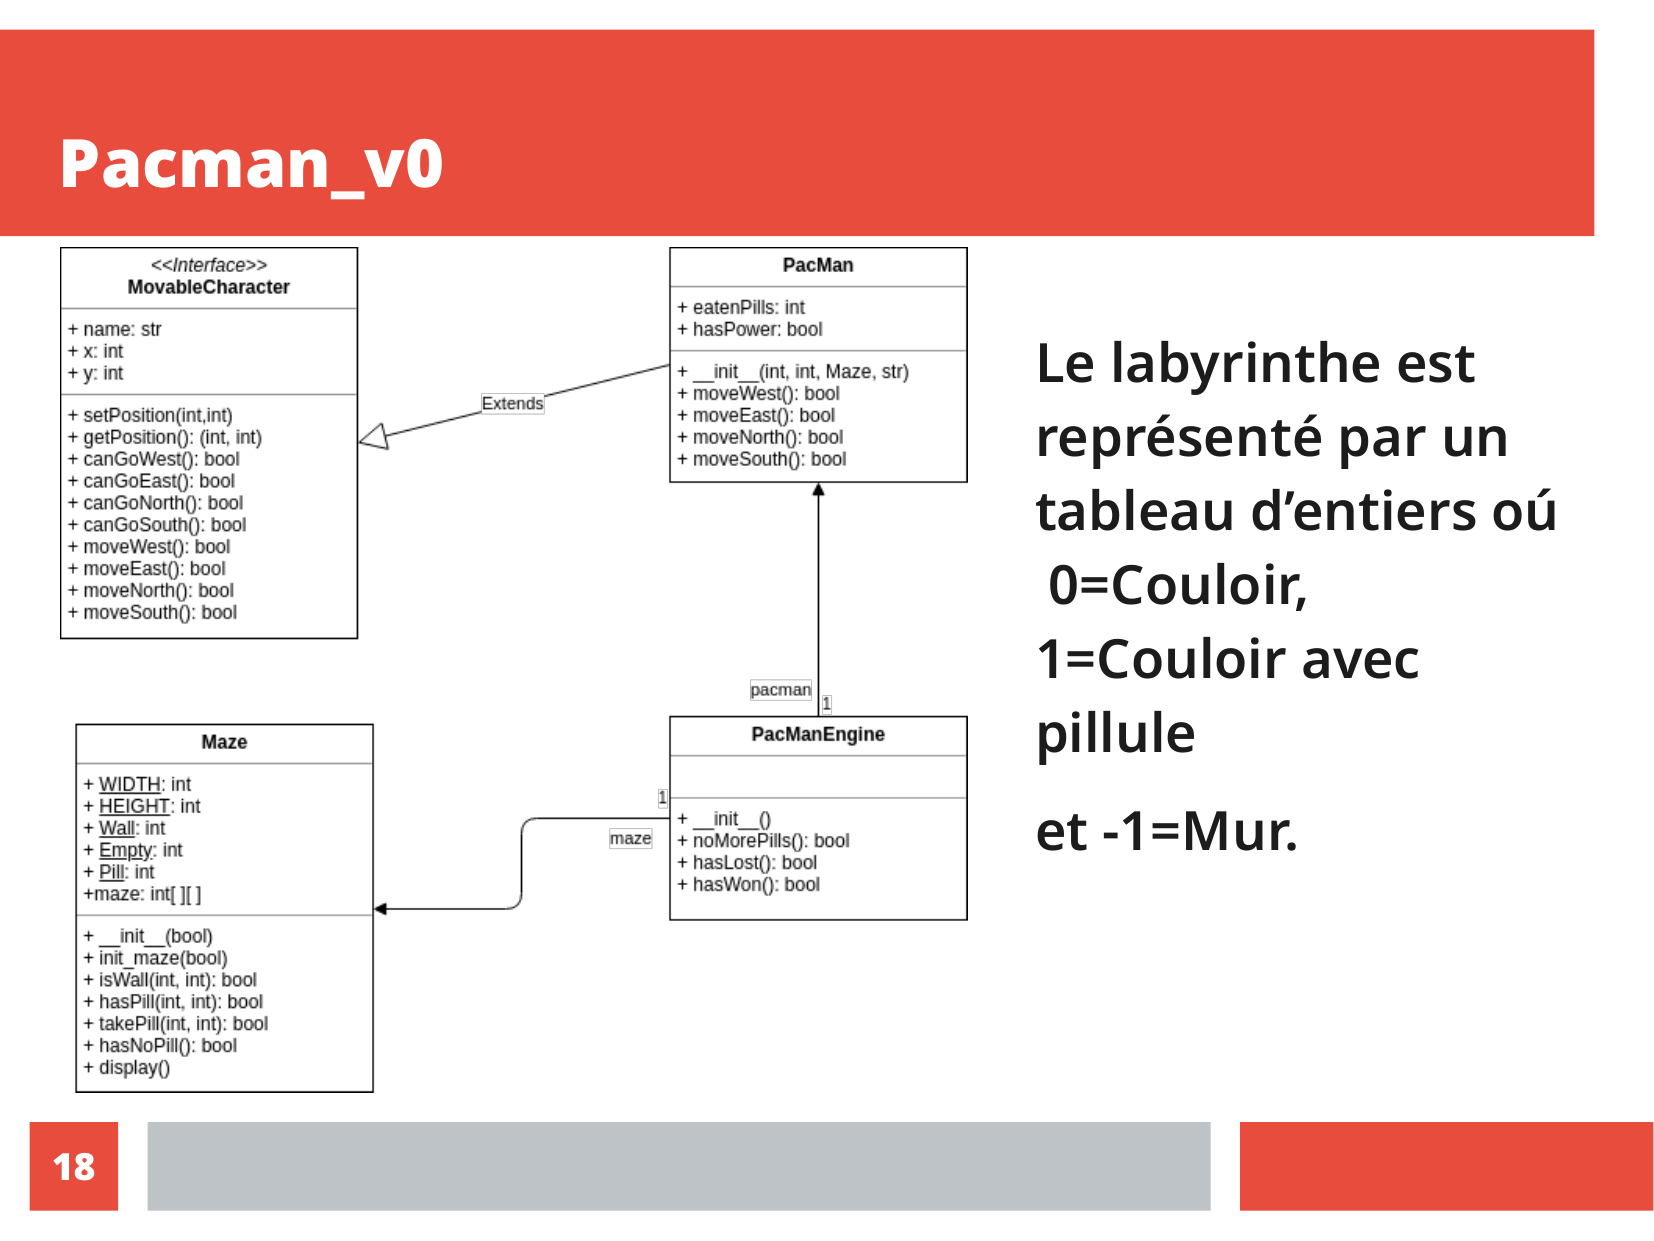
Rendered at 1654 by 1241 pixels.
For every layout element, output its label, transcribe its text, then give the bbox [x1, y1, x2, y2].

title Pacman_v0 [59, 59, 1595, 207]
list Le labyrinthe est représenté par un tableau d’entiers oú 0=Couloir, 1=Couloir avec pillule et -1=Mur. [1035, 324, 1565, 1093]
picture [60, 247, 968, 1093]
